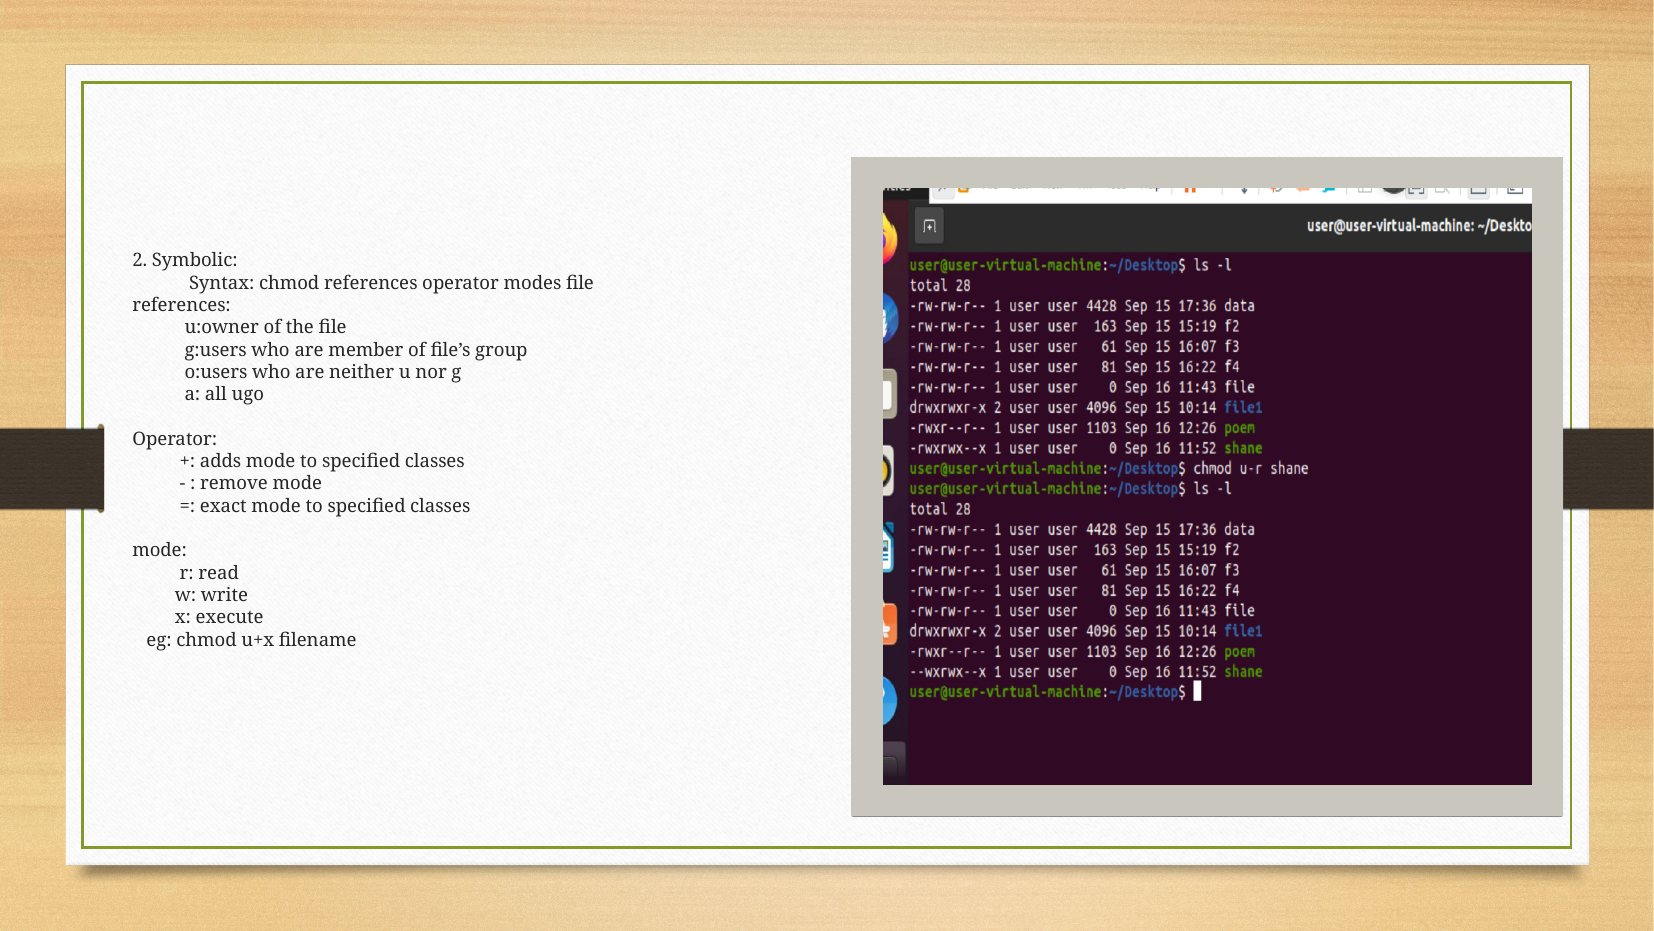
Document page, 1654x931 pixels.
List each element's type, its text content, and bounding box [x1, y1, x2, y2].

title 2. Symbolic: Syntax: chmod references operator modes file references: u:owner of the file g:users who are member of file’s group o:users who are neither u nor g a: all ugo Operator: +: adds mode to specified classes - : remove mode =: exact mode to specified classes mode: r: read w: write x: execute eg: chmod u+x filename [117, 238, 851, 660]
picture [882, 188, 1533, 786]
